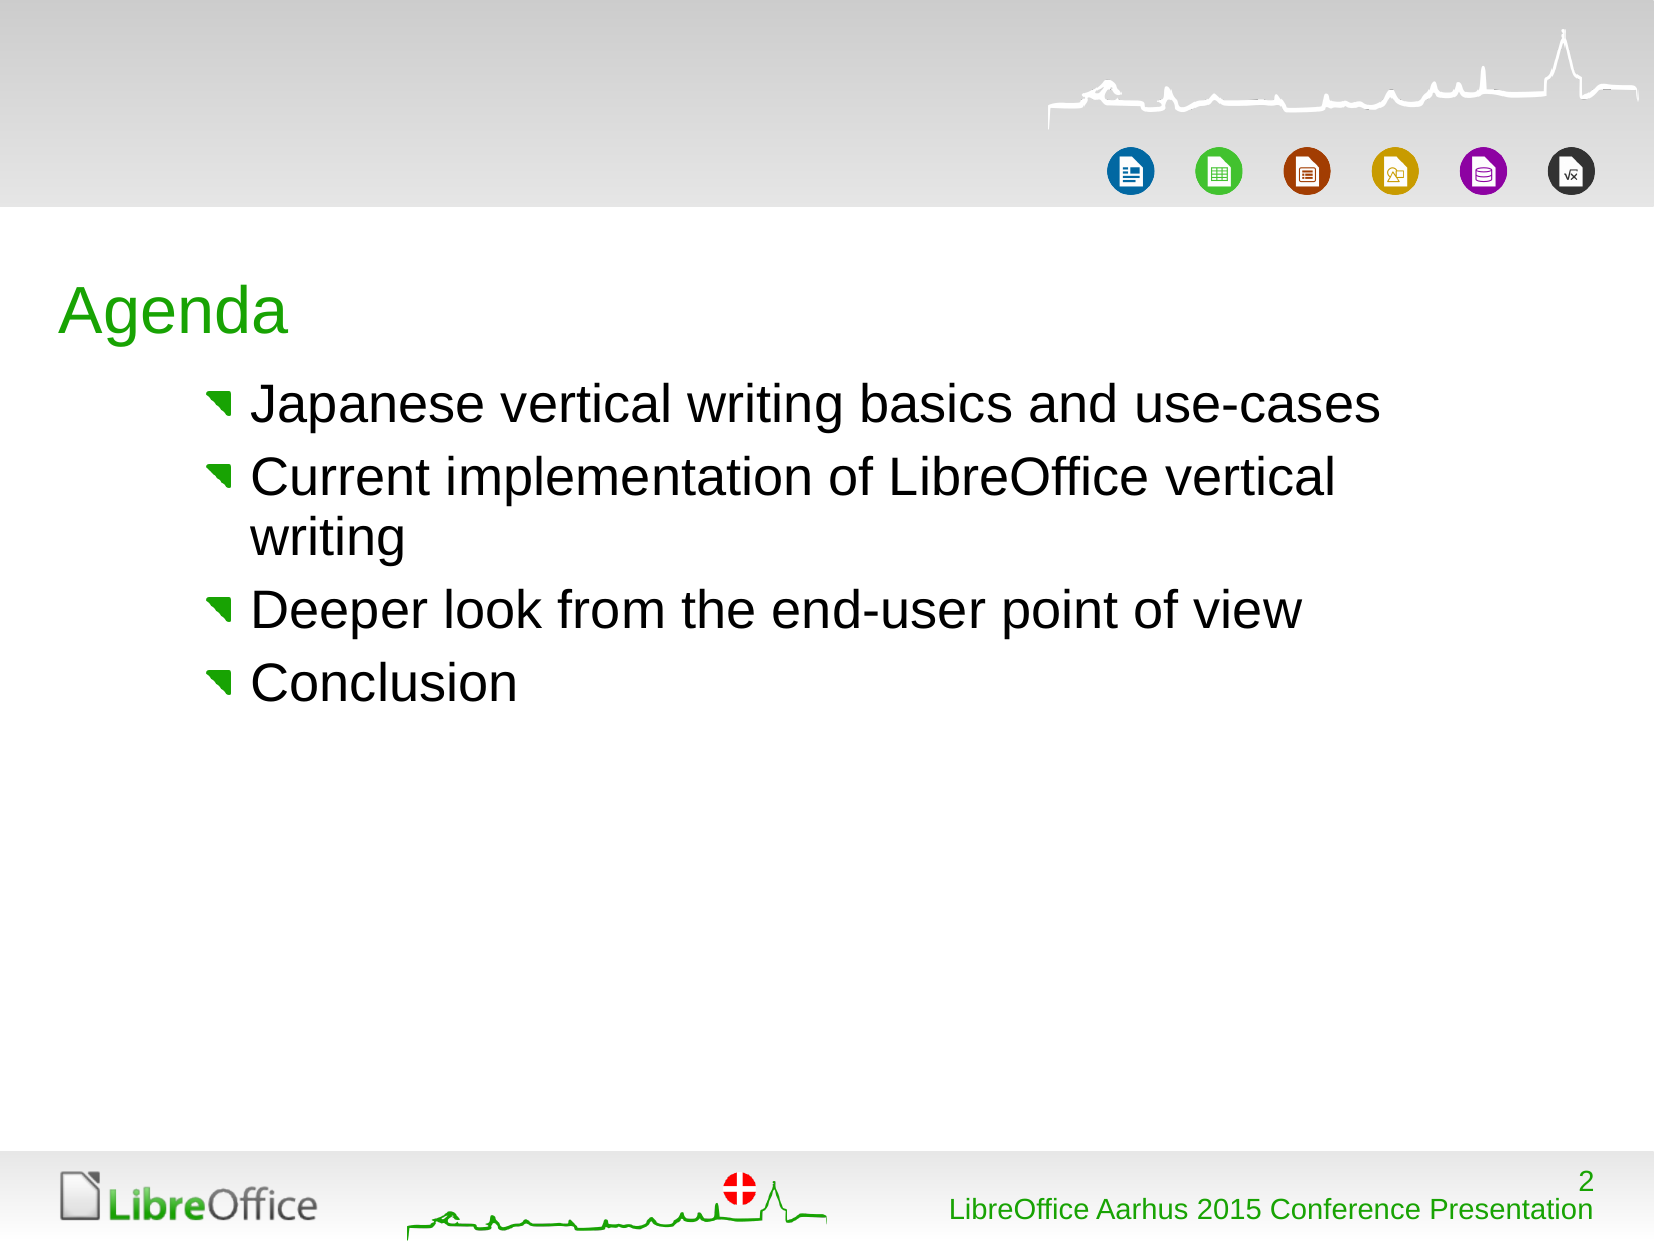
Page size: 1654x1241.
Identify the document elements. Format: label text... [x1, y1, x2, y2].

picture [41, 1152, 337, 1240]
picture [1107, 147, 1595, 195]
title Agenda [59, 236, 1595, 384]
picture [407, 1172, 827, 1241]
list Japanese vertical writing basics and use-cases Current implementation of LibreOffice vertical writing Deeper look from the end-user point of view Conclusion [206, 373, 1477, 1094]
picture [1048, 29, 1639, 130]
